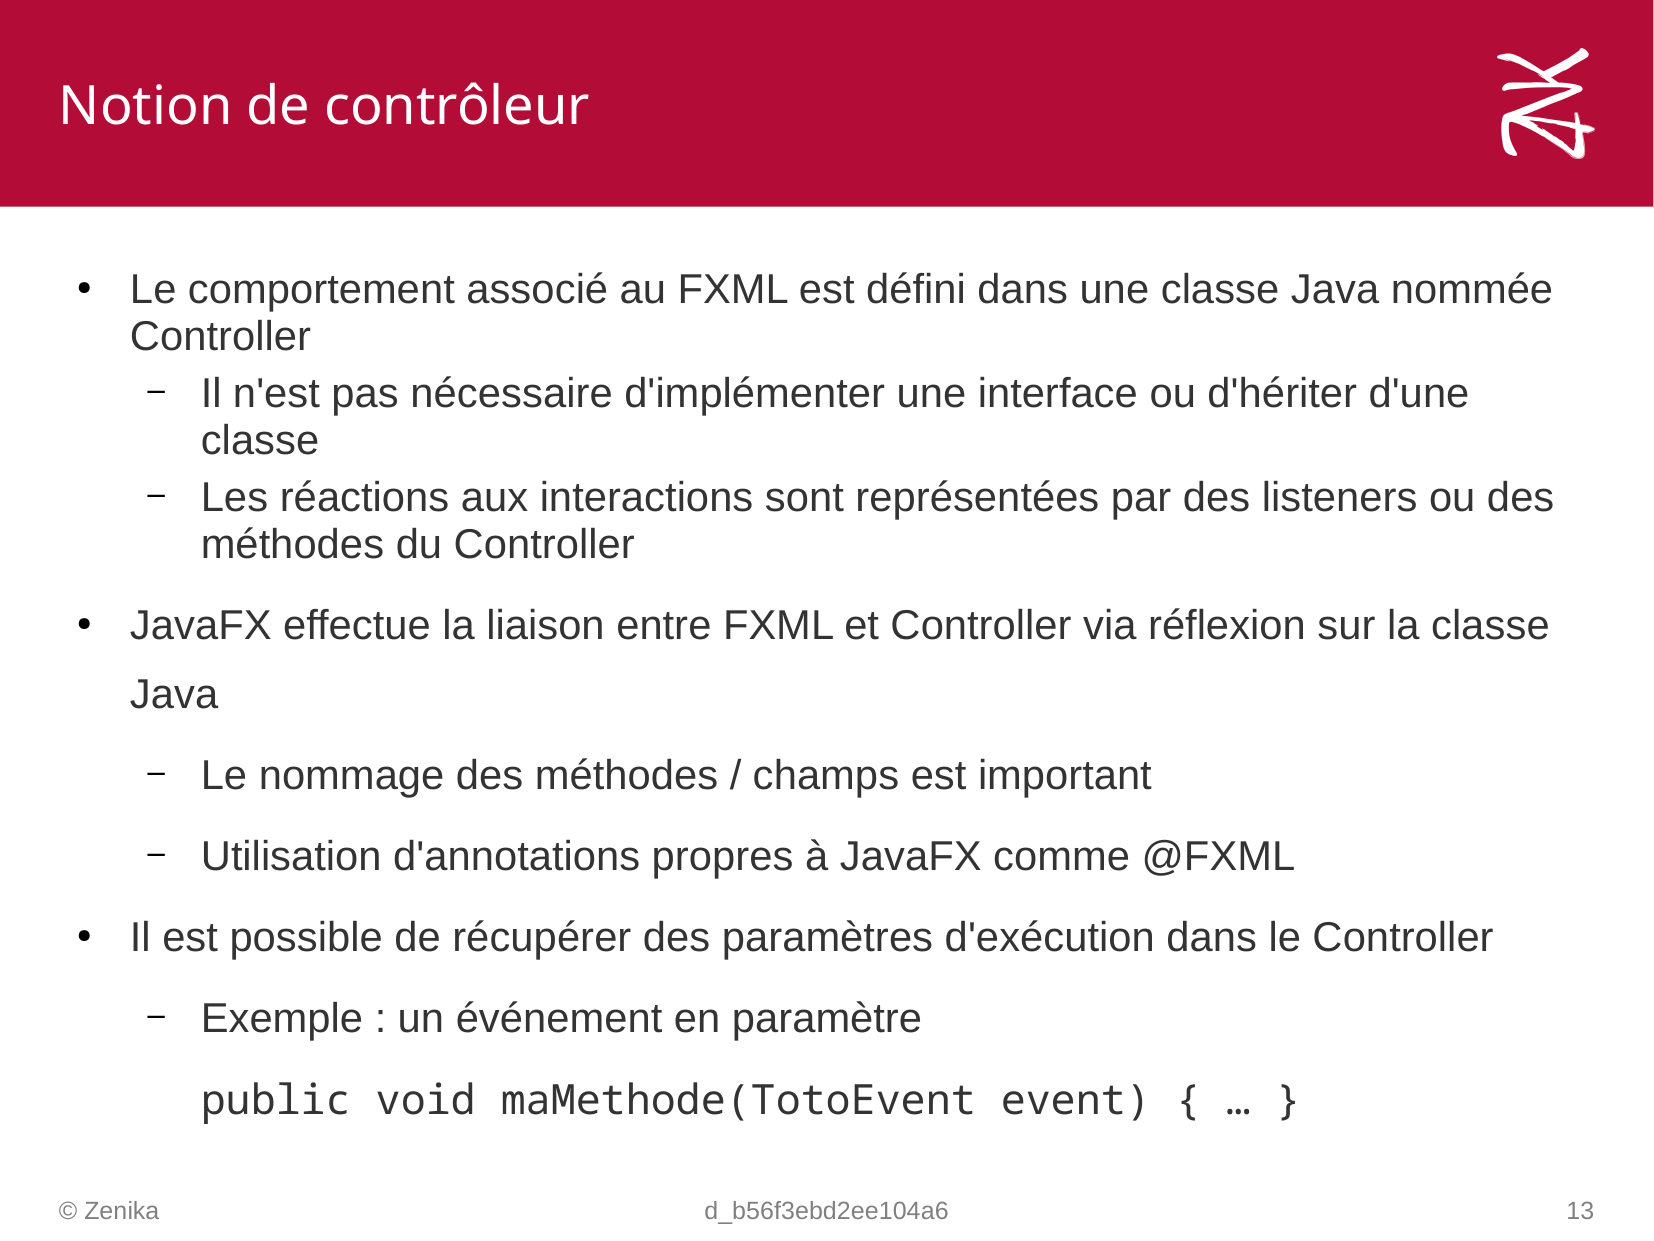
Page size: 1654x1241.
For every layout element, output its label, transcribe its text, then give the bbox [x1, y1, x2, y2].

title Notion de contrôleur [59, 29, 1595, 178]
list Le comportement associé au FXML est défini dans une classe Java nommée Controller Il n'est pas nécessaire d'implémenter une interface ou d'hériter d'une classe Les réactions aux interactions sont représentées par des listeners ou des méthodes du Controller JavaFX effectue la liaison entre FXML et Controller via réflexion sur la classe Java Le nommage des méthodes / champs est important Utilisation d'annotations propres à JavaFX comme @FXML Il est possible de récupérer des paramètres d'exécution dans le Controller Exemple : un événement en paramètre public void maMethode(TotoEvent event) { … } [59, 265, 1595, 1182]
